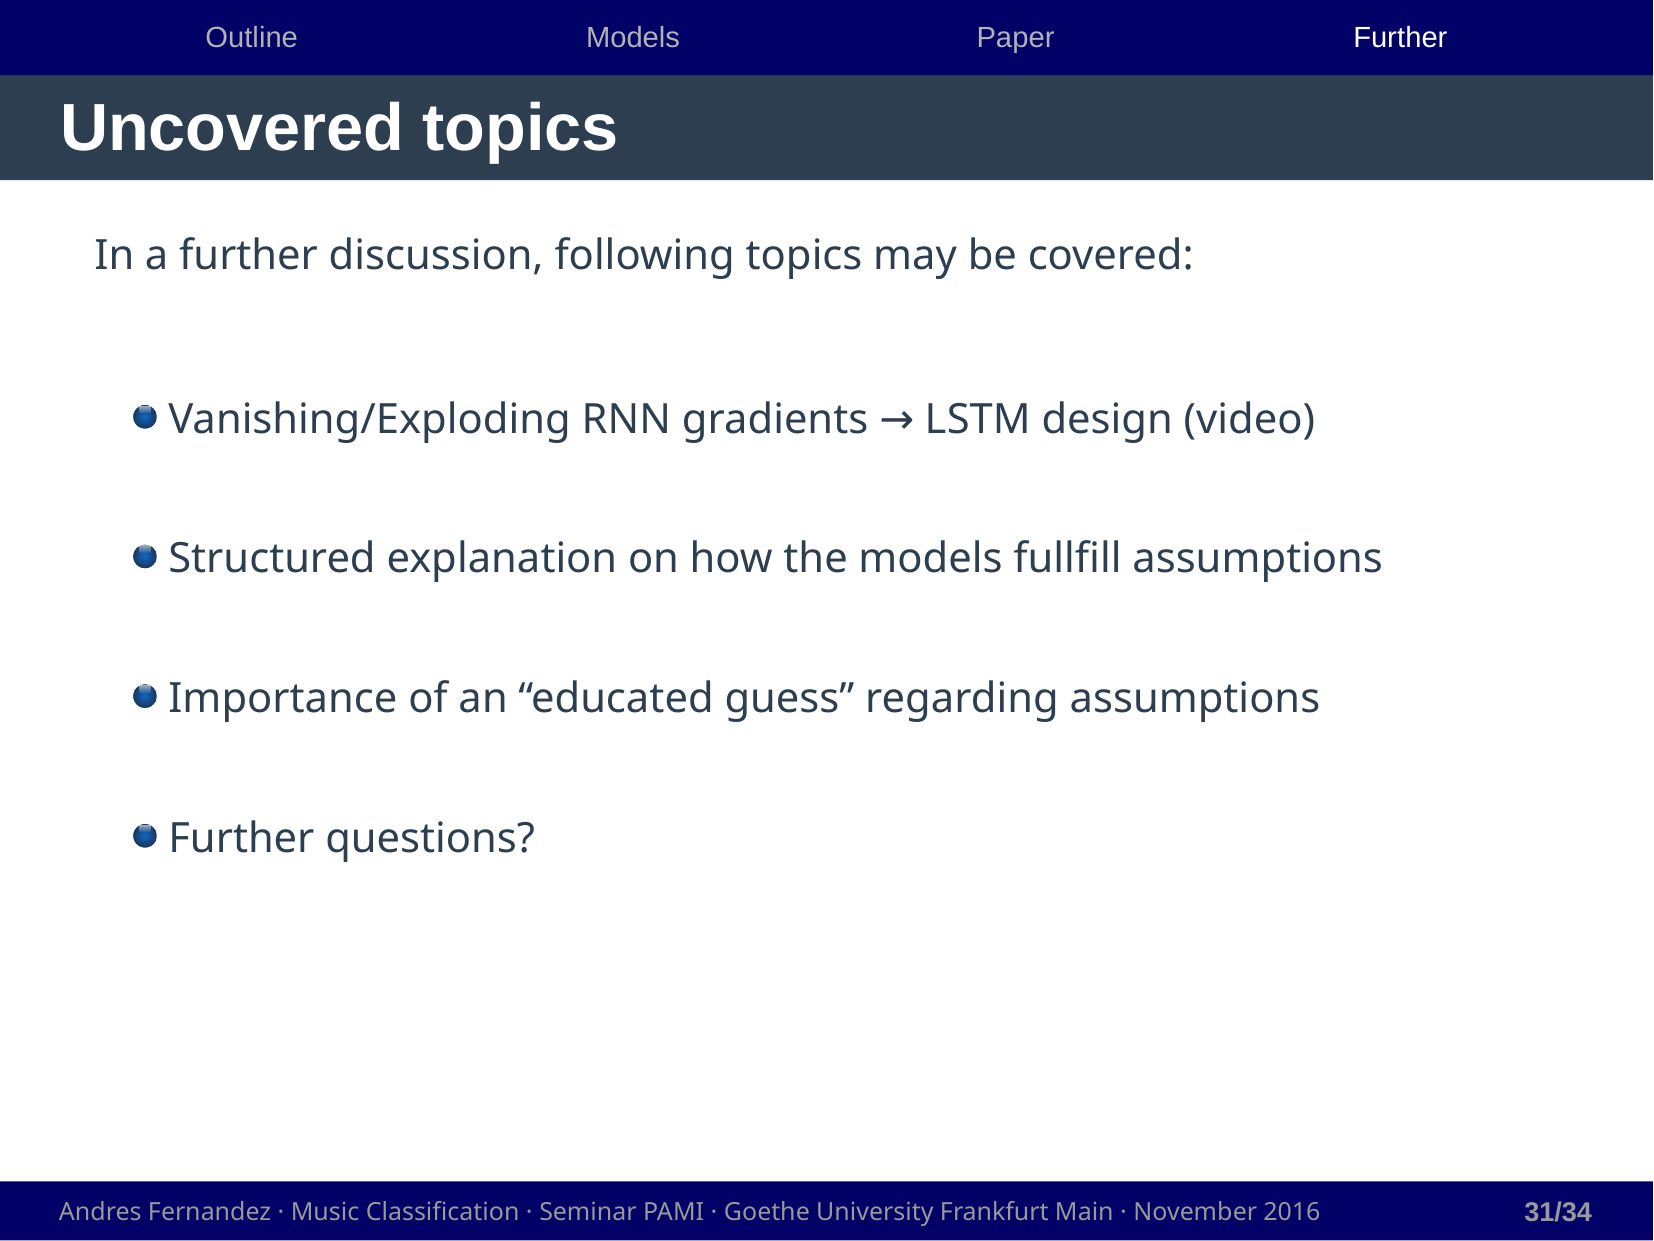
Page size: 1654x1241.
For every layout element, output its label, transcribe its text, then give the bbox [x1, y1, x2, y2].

title Uncovered topics [59, 76, 1594, 181]
subtitle In a further discussion, following topics may be covered: Vanishing/Exploding RNN gradients → LSTM design (video) Structured explanation on how the models fullfill assumptions Importance of an “educated guess” regarding assumptions Further questions? [58, 225, 1594, 1192]
text_box Outline Models Paper Further [0, 0, 1653, 76]
